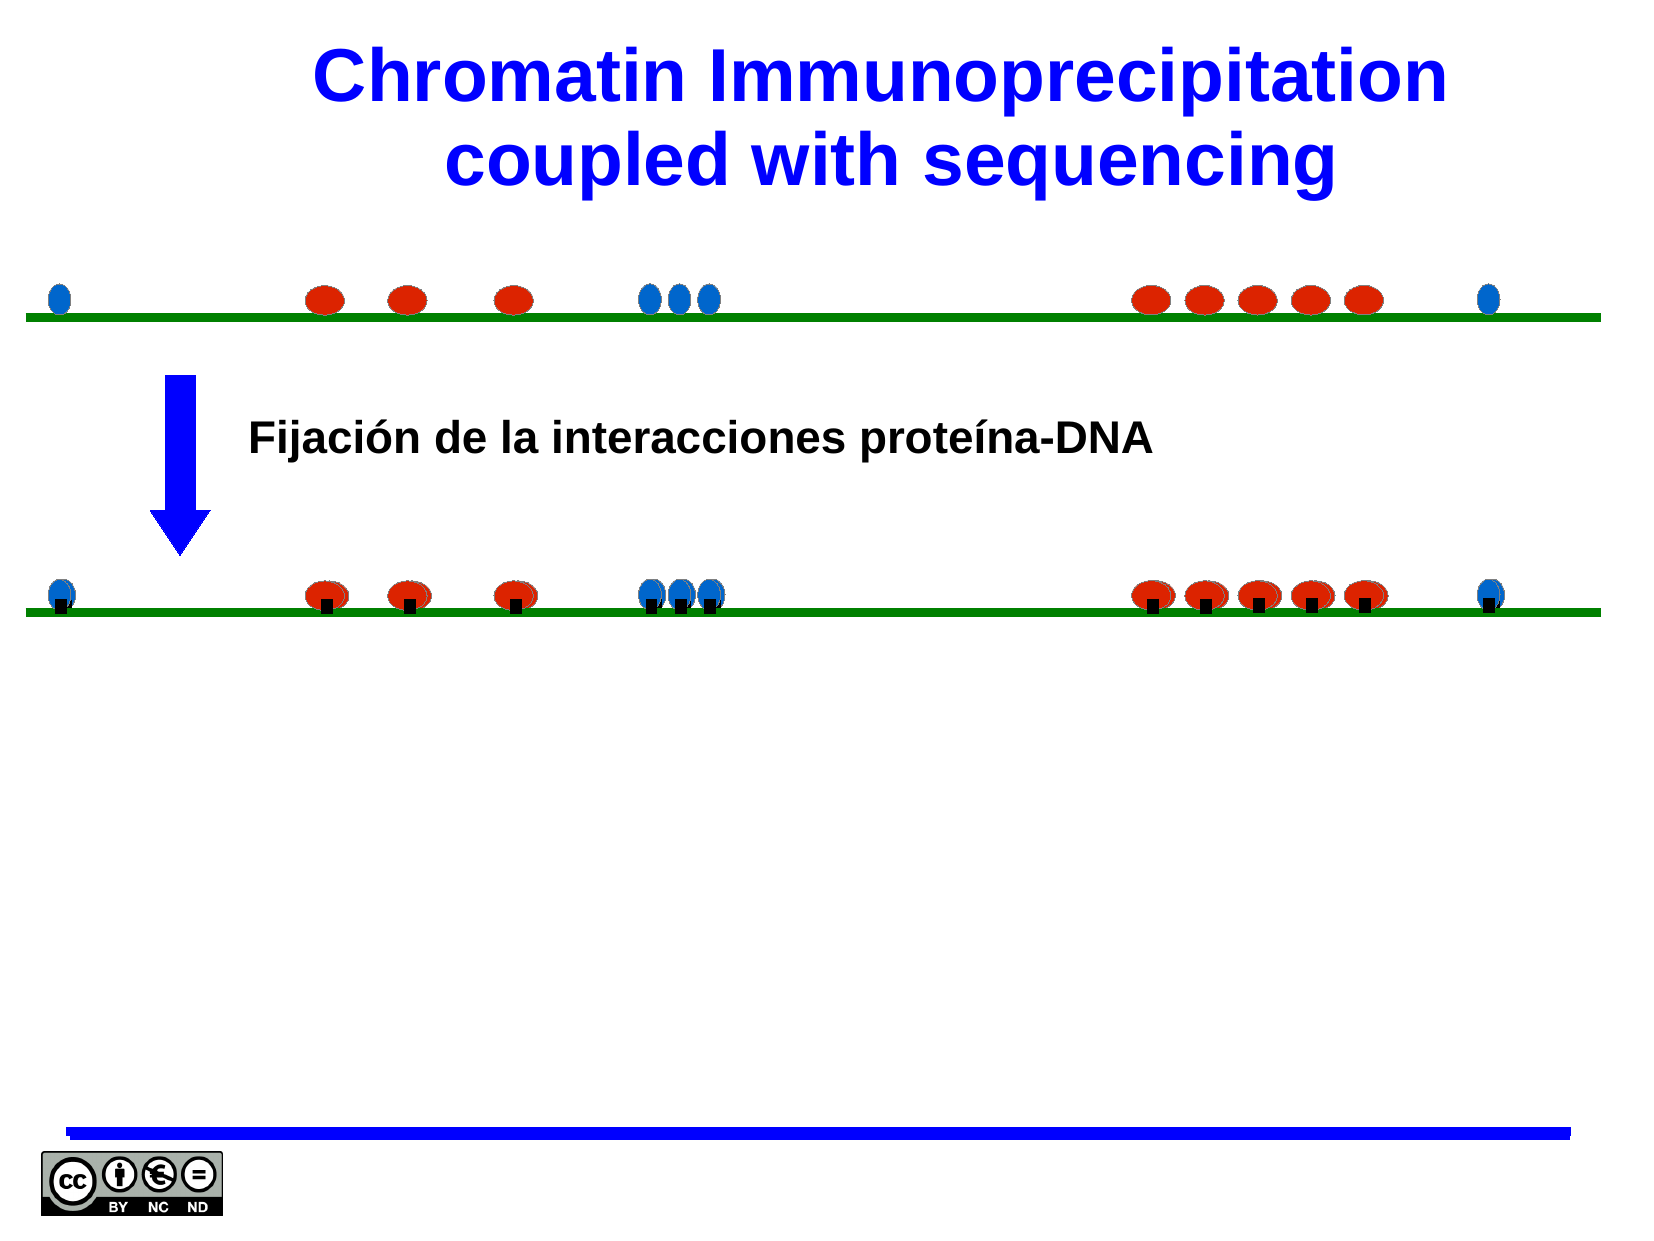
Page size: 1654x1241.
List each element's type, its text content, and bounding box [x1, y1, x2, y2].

text_box [1237, 285, 1278, 316]
title Chromatin Immunoprecipitation coupled with sequencing [147, 13, 1636, 222]
picture [41, 1151, 223, 1216]
text_box [150, 375, 211, 556]
text_box [697, 283, 721, 315]
text_box [668, 283, 691, 315]
text_box [493, 285, 534, 316]
text_box [1184, 580, 1229, 610]
text_box [697, 579, 726, 609]
text_box Fijación de la interacciones proteína-DNA [233, 405, 1170, 472]
text_box [305, 580, 349, 611]
text_box [1184, 285, 1225, 316]
text_box [48, 579, 76, 609]
text_box [1291, 580, 1336, 610]
text_box [48, 283, 71, 315]
text_box [1131, 580, 1176, 610]
text_box [305, 285, 345, 316]
text_box [668, 579, 696, 609]
text_box [1344, 285, 1384, 315]
text_box [387, 285, 428, 316]
text_box [1477, 283, 1501, 315]
text_box [1344, 580, 1389, 610]
text_box [1131, 285, 1171, 315]
text_box [1237, 580, 1282, 610]
text_box [638, 579, 666, 609]
text_box [638, 283, 662, 315]
text_box [493, 580, 538, 611]
text_box [1477, 579, 1505, 609]
text_box [1291, 285, 1331, 316]
text_box [387, 580, 432, 611]
